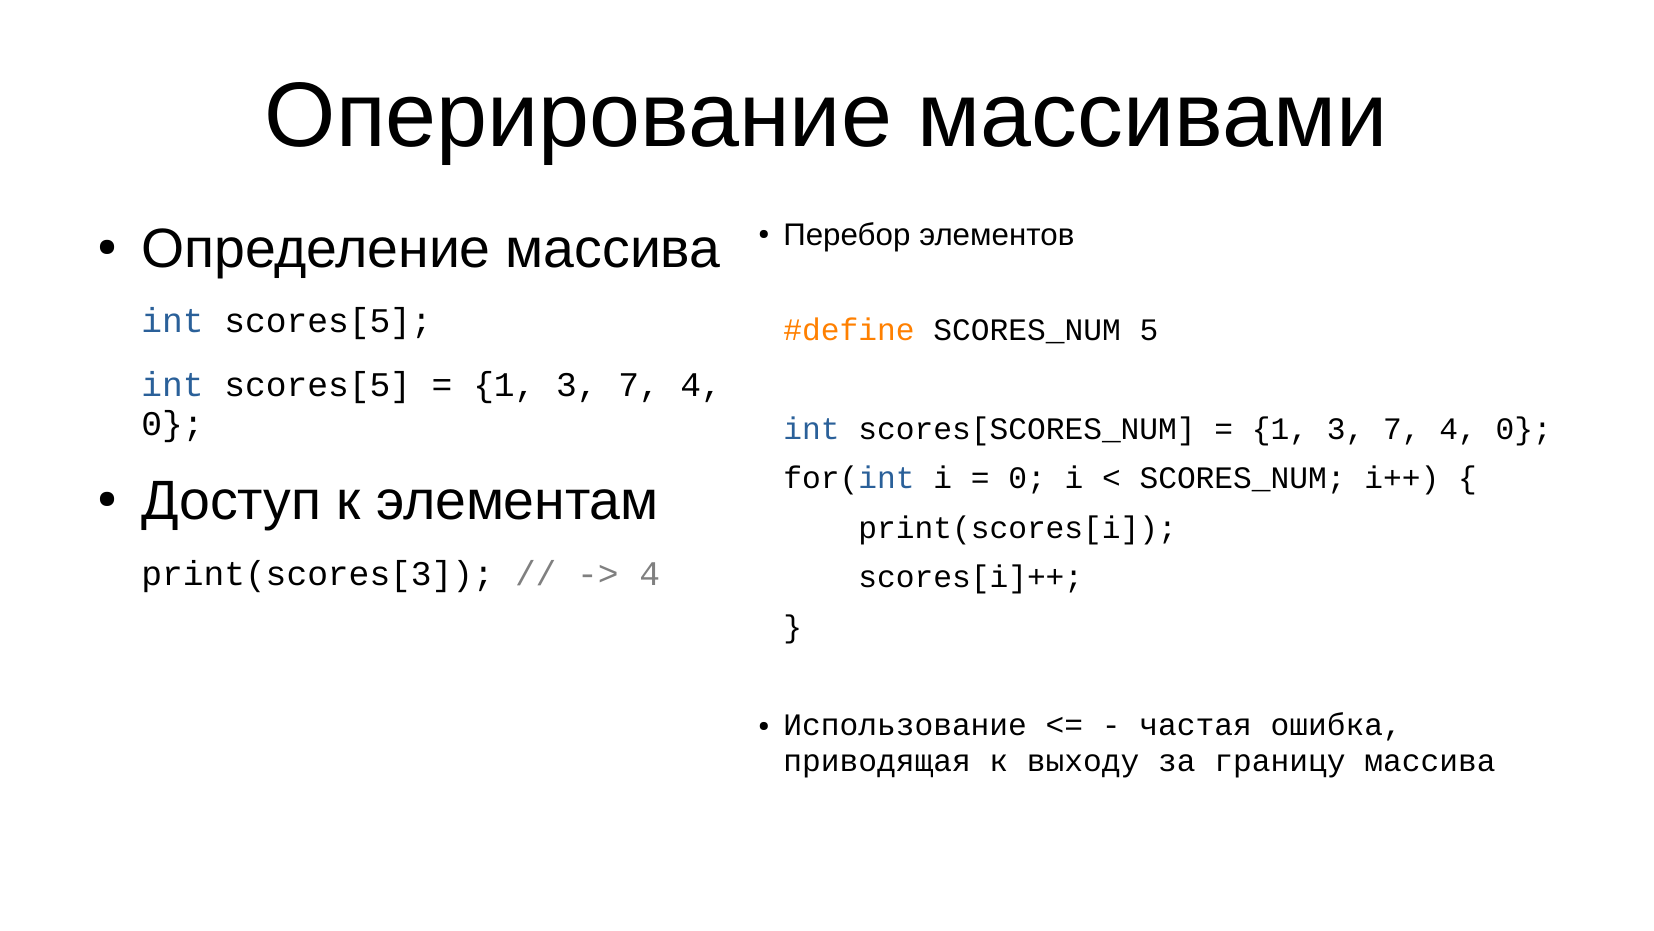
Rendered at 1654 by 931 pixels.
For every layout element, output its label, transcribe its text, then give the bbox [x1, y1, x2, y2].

list Перебор элементов #define SCORES_NUM 5 int scores[SCORES_NUM] = {1, 3, 7, 4, 0}; for(int i = 0; i < SCORES_NUM; i++) { print(scores[i]); scores[i]++; } Использование <= - частая ошибка, приводящая к выходу за границу массива [750, 217, 1568, 826]
list Определение массива int scores[5]; int scores[5] = {1, 3, 7, 4, 0}; Доступ к элементам print(scores[3]); // -> 4 [82, 217, 750, 601]
title Оперирование массивами [82, 37, 1571, 193]
